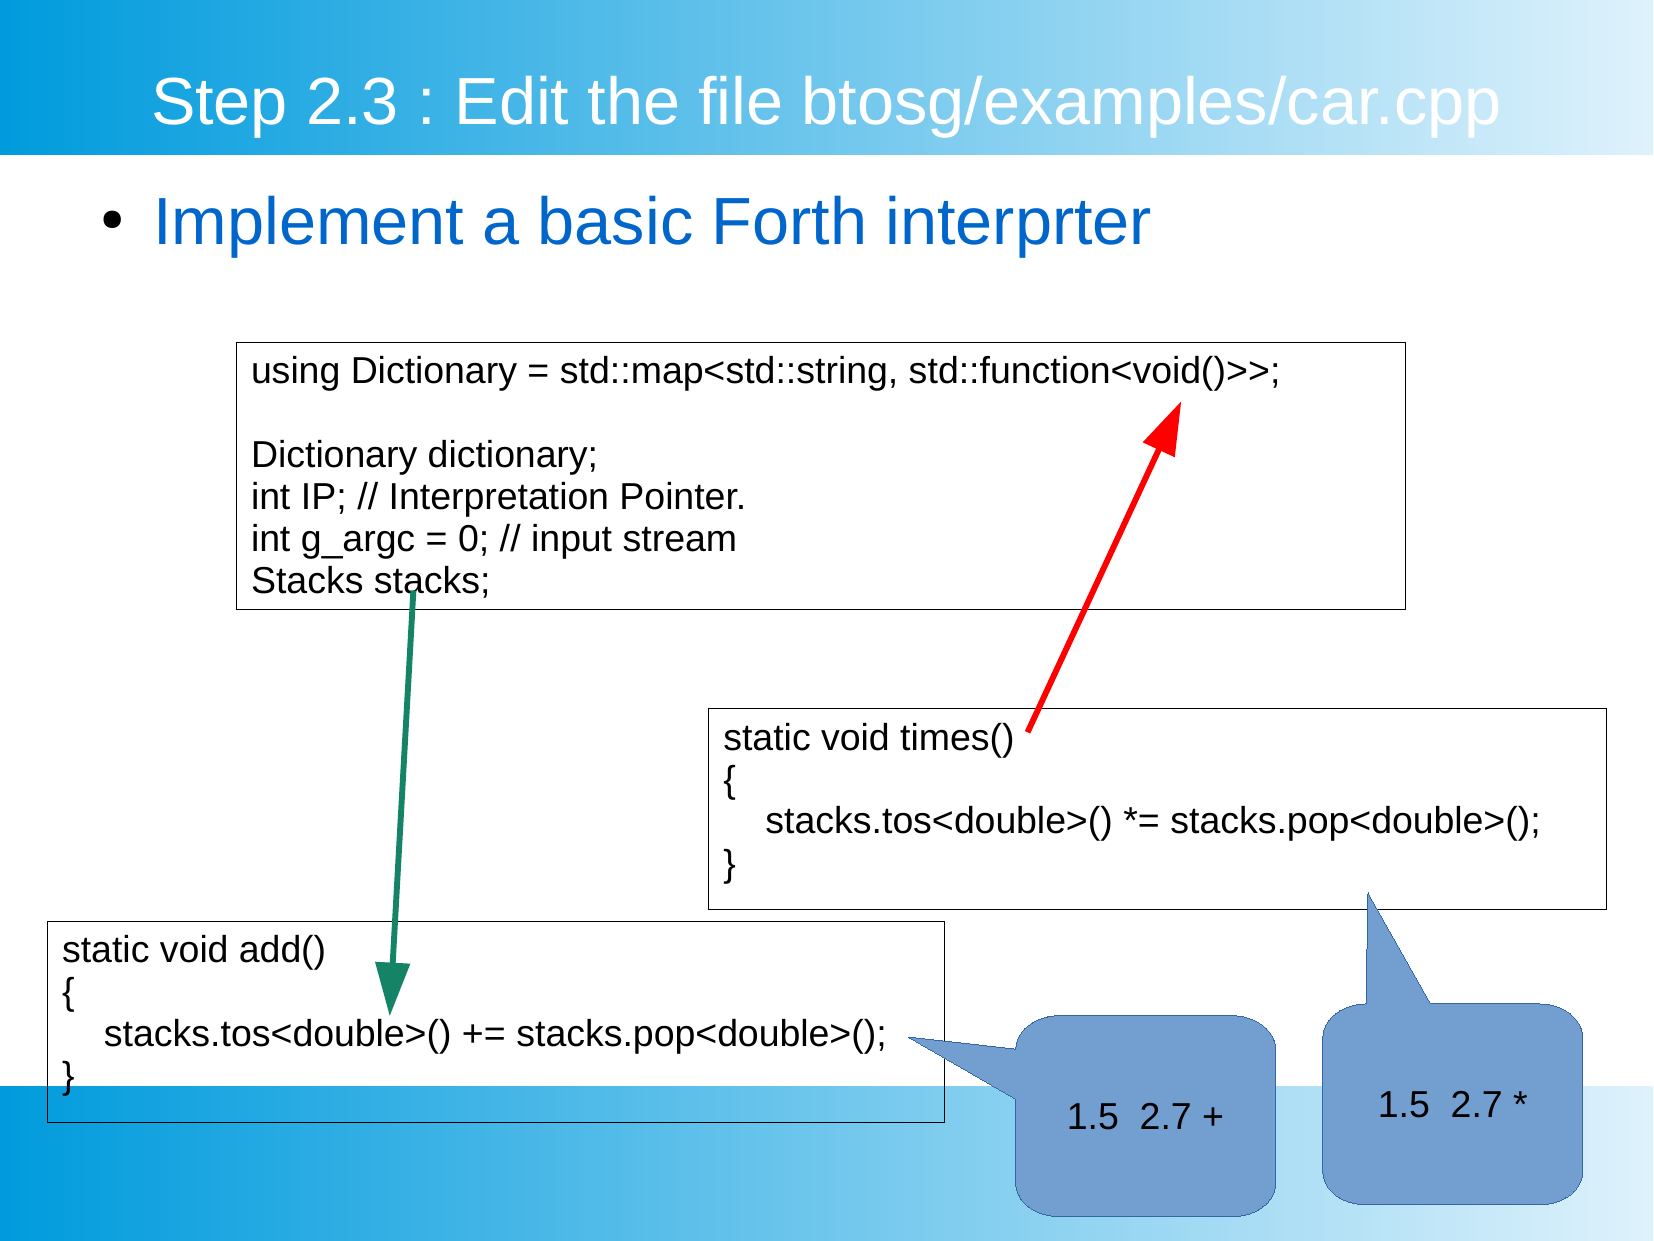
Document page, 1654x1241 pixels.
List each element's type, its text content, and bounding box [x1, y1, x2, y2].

text_box 1.5 2.7 + [908, 1015, 1276, 1217]
title Step 2.3 : Edit the file btosg/examples/car.cpp [82, 49, 1571, 154]
list Implement a basic Forth interprter [82, 183, 1477, 319]
text_box static void times() { stacks.tos<double>() *= stacks.pop<double>(); } [708, 708, 1607, 910]
text_box using Dictionary = std::map<std::string, std::function<void()>>; Dictionary dictionary; int IP; // Interpretation Pointer. int g_argc = 0; // input stream Stacks stacks; [236, 342, 1406, 610]
text_box static void add() { stacks.tos<double>() += stacks.pop<double>(); } [47, 921, 945, 1123]
text_box 1.5 2.7 * [1322, 892, 1583, 1205]
